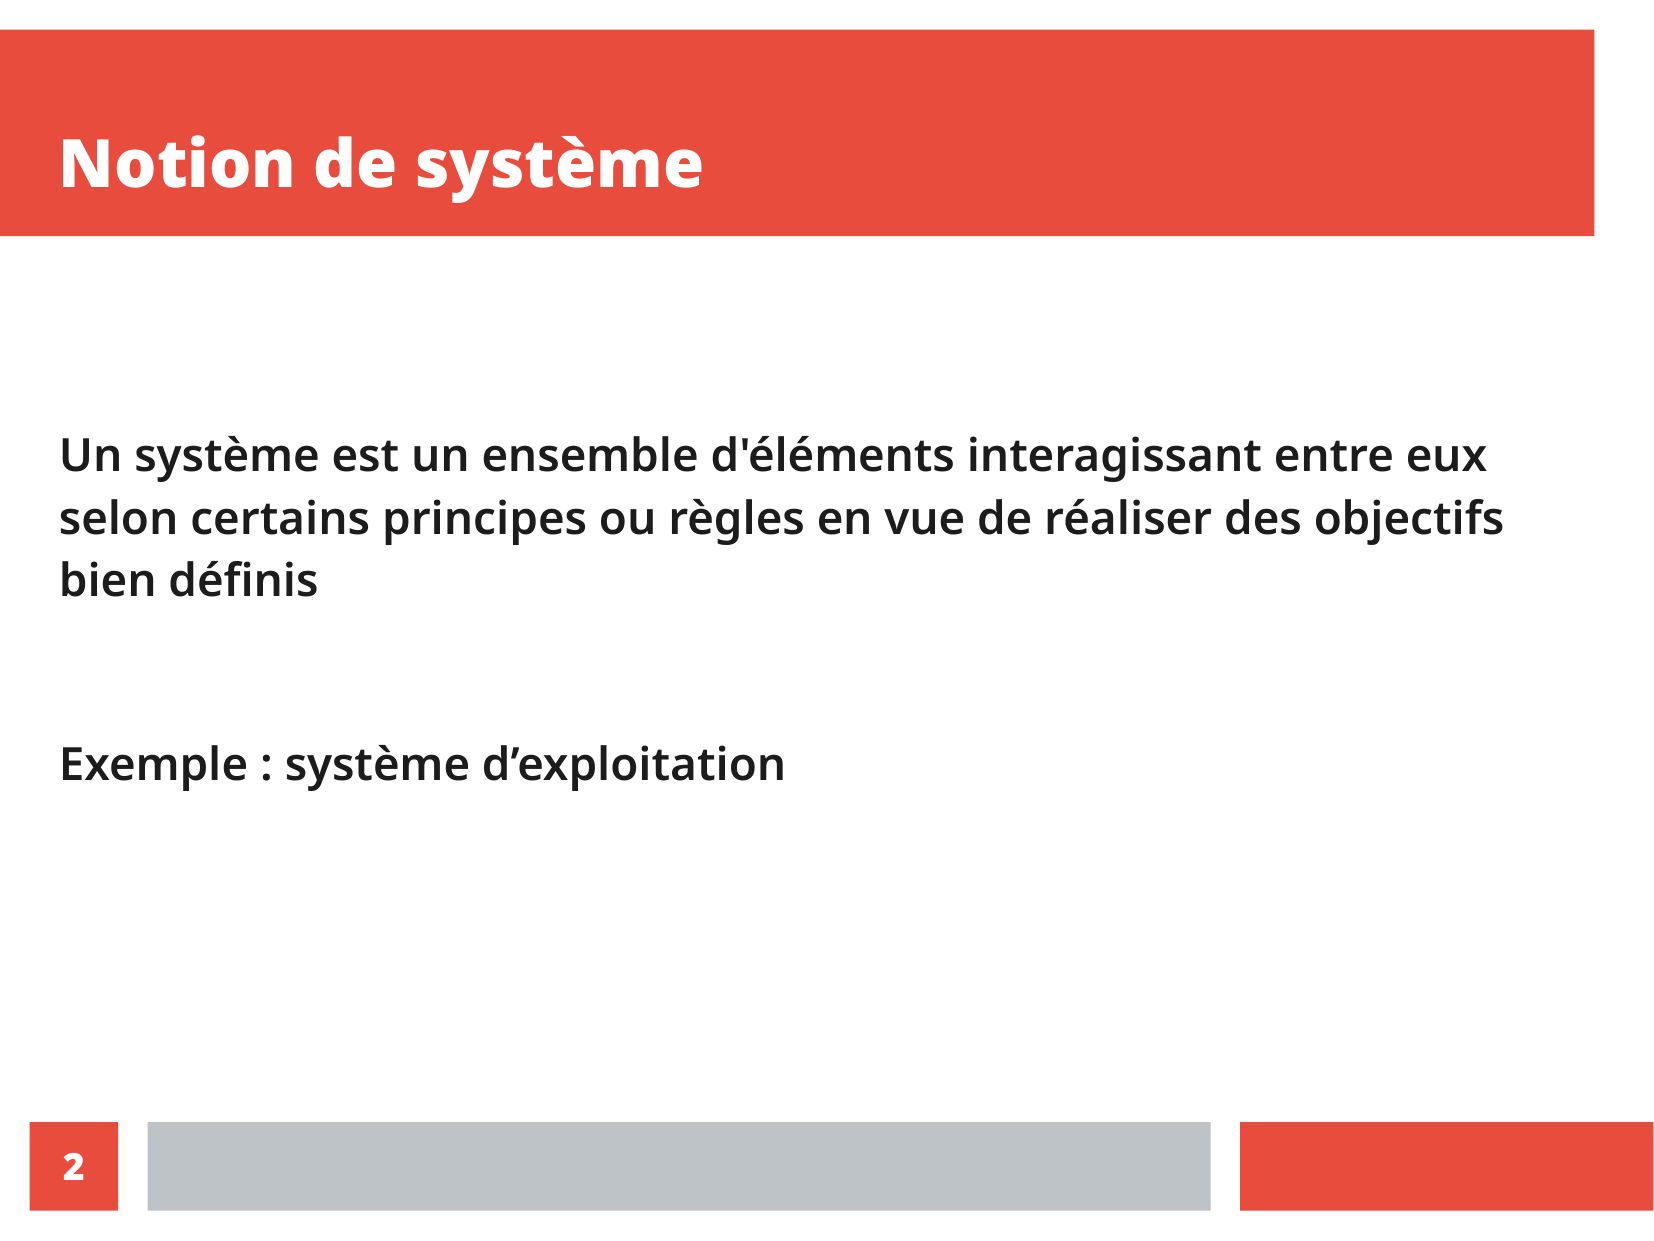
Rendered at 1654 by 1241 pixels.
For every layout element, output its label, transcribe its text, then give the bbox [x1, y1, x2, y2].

list Un système est un ensemble d'éléments interagissant entre eux selon certains principes ou règles en vue de réaliser des objectifs bien définis Exemple : système d’exploitation [59, 324, 1565, 1093]
title Notion de système [59, 59, 1595, 207]
